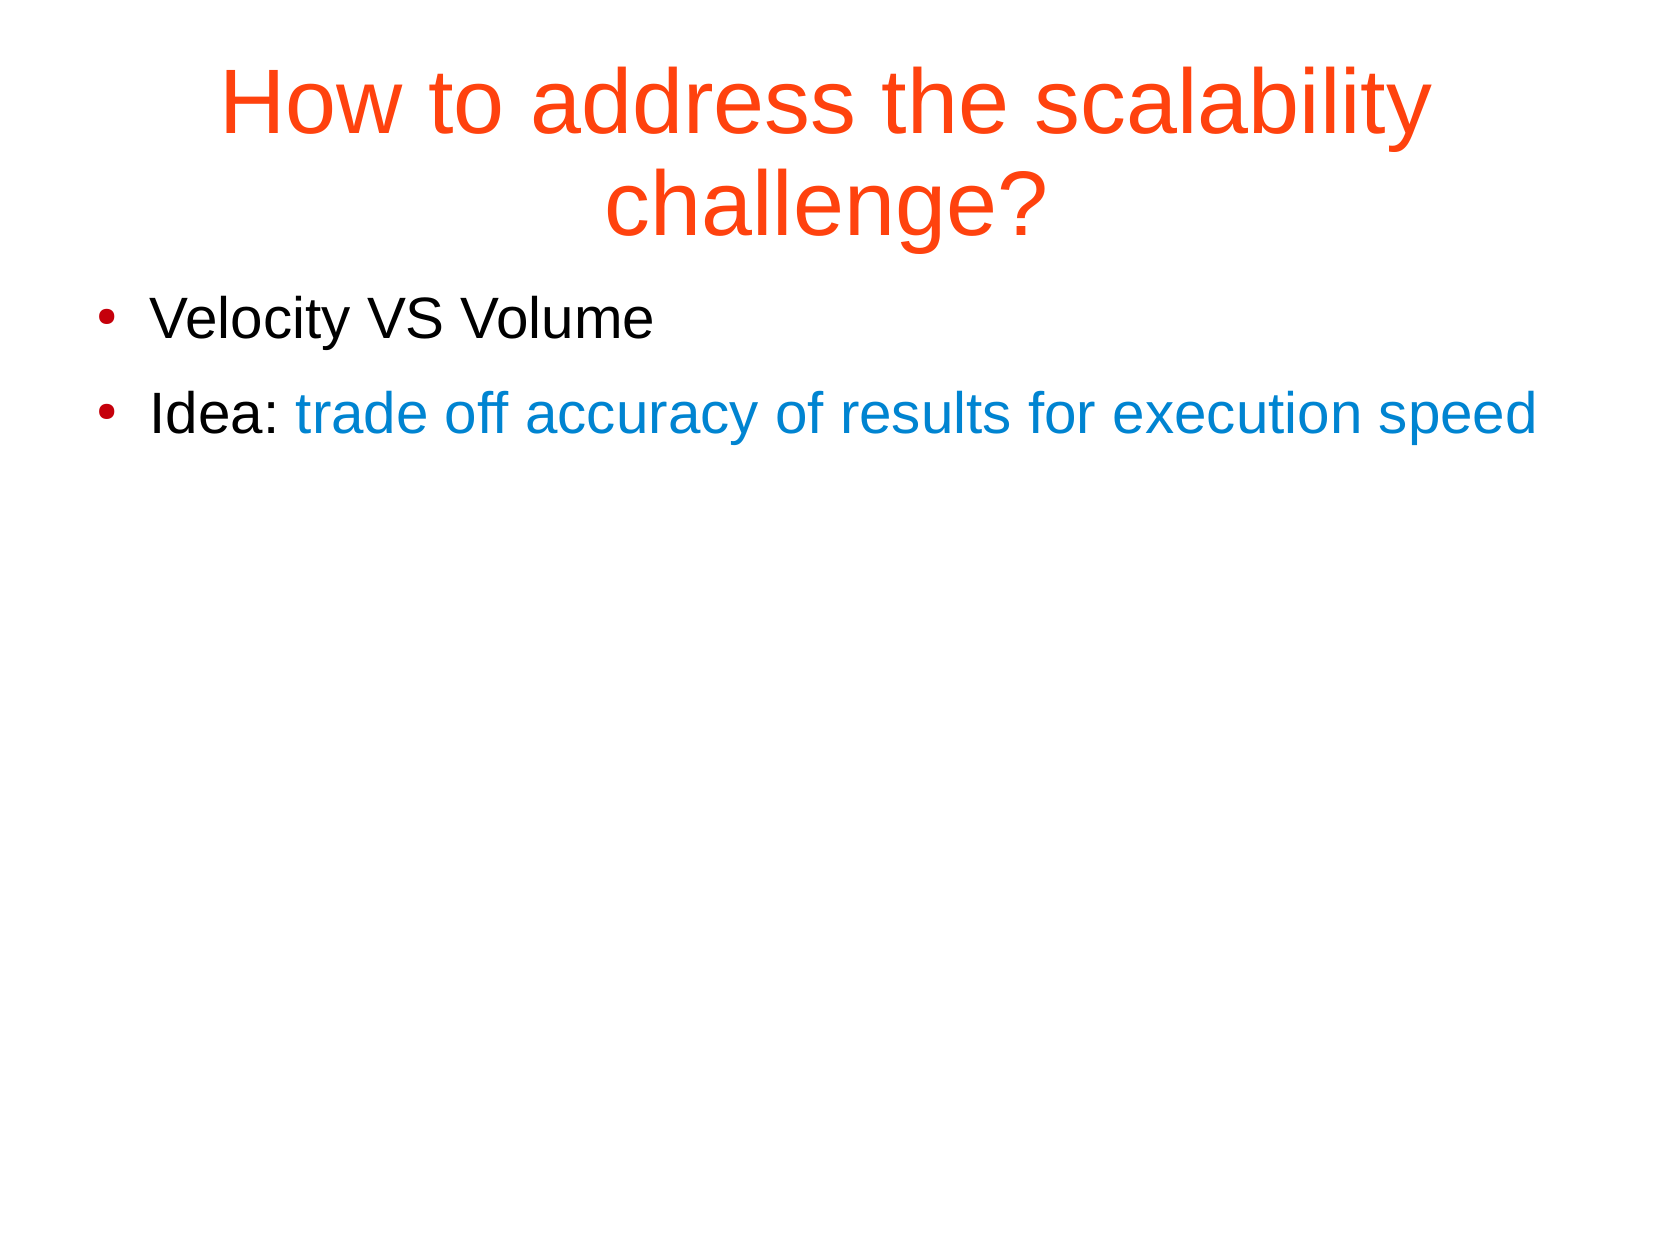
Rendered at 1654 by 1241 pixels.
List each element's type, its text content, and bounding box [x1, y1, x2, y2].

title How to address the scalability challenge? [82, 49, 1571, 257]
list Velocity VS Volume Idea: trade off accuracy of results for execution speed [78, 286, 1561, 1006]
